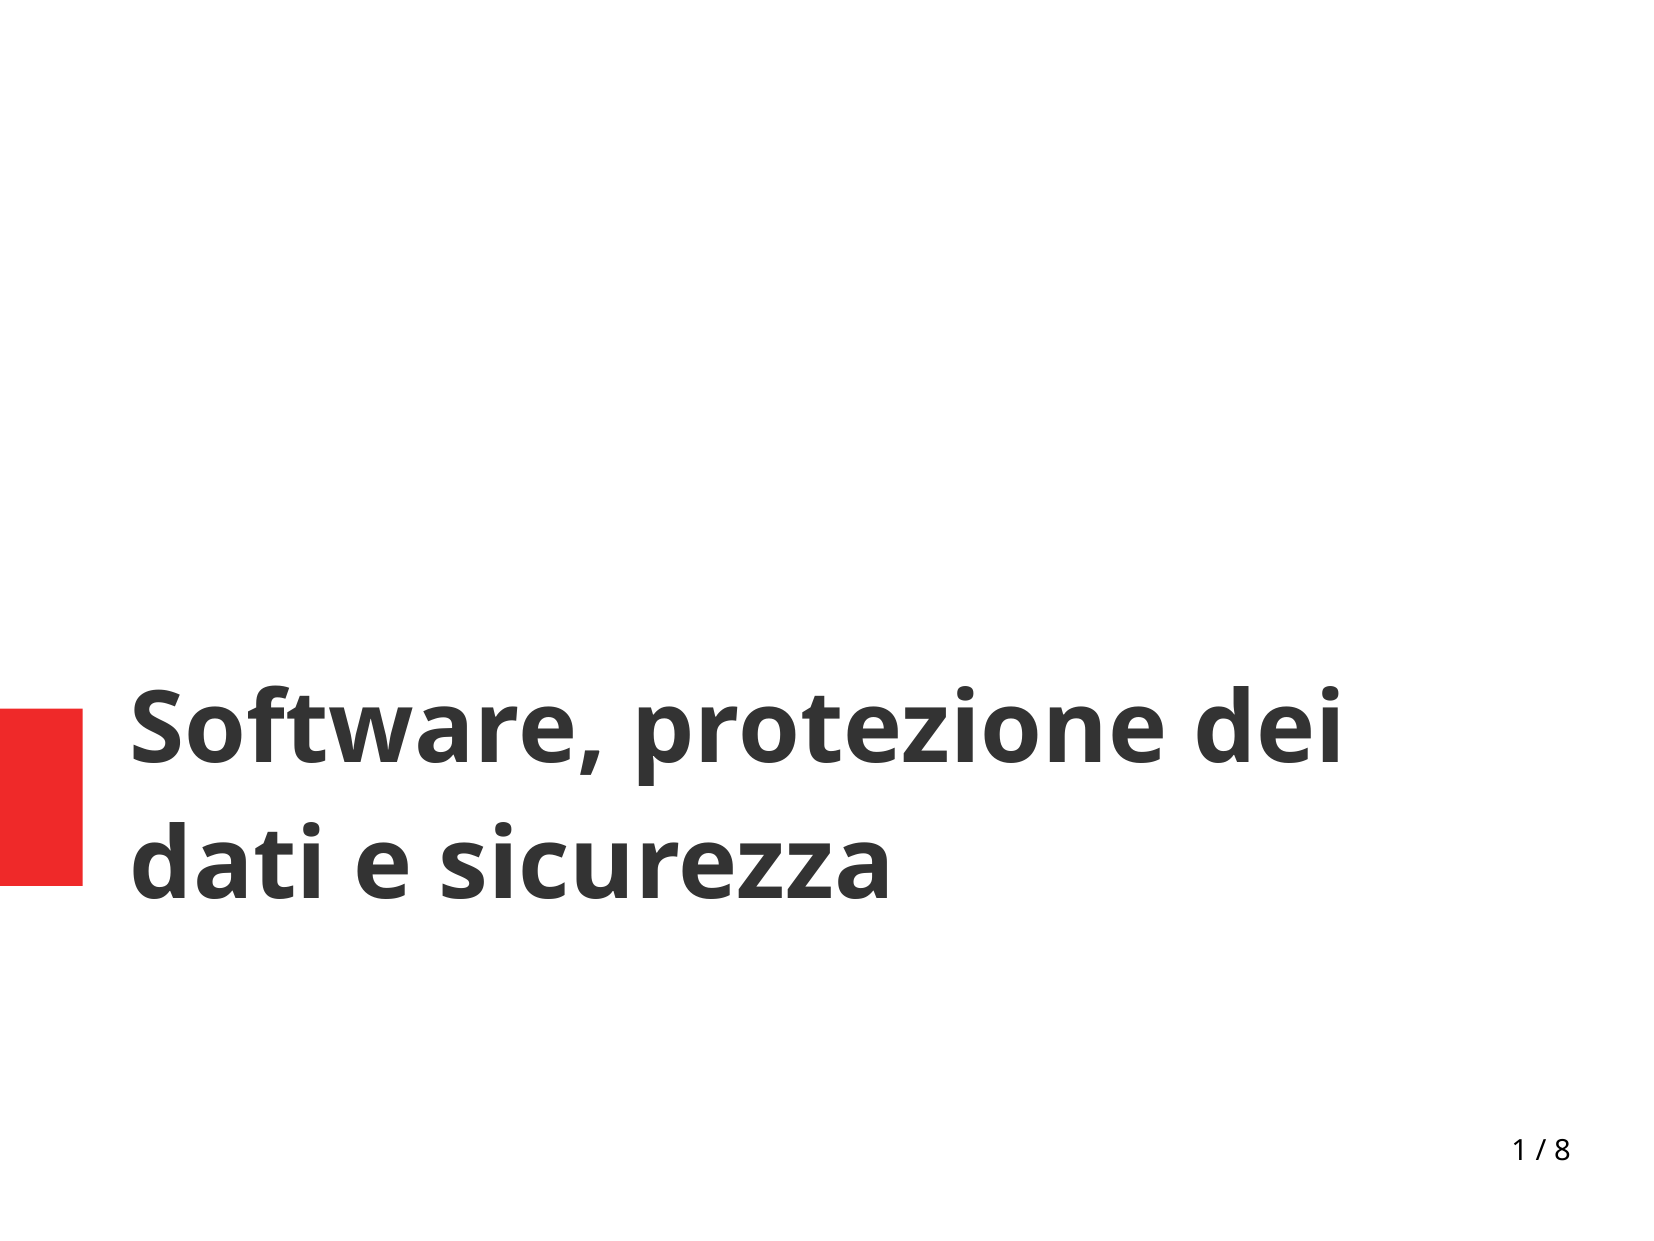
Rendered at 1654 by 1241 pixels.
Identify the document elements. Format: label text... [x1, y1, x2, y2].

title Software, protezione dei dati e sicurezza [129, 655, 1536, 928]
